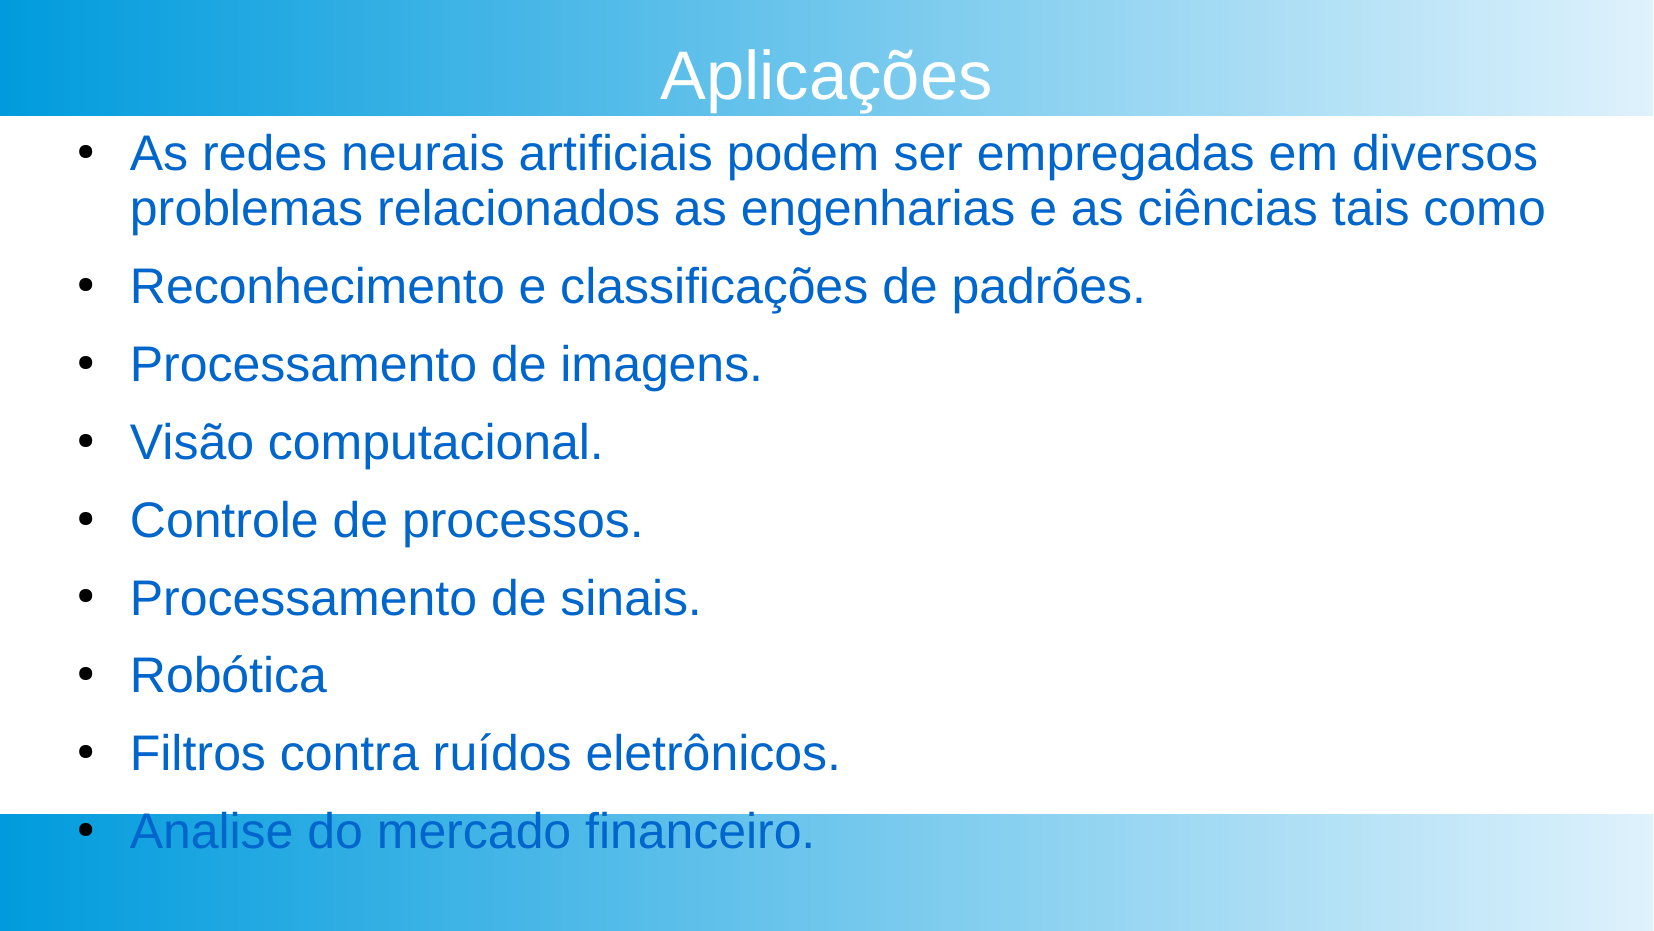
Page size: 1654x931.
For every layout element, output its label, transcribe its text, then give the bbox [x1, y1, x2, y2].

title Aplicações [82, 37, 1571, 116]
list As redes neurais artificiais podem ser empregadas em diversos problemas relacionados as engenharias e as ciências tais como Reconhecimento e classificações de padrões. Processamento de imagens. Visão computacional. Controle de processos. Processamento de sinais. Robótica Filtros contra ruídos eletrônicos. Analise do mercado financeiro. [59, 124, 1548, 815]
